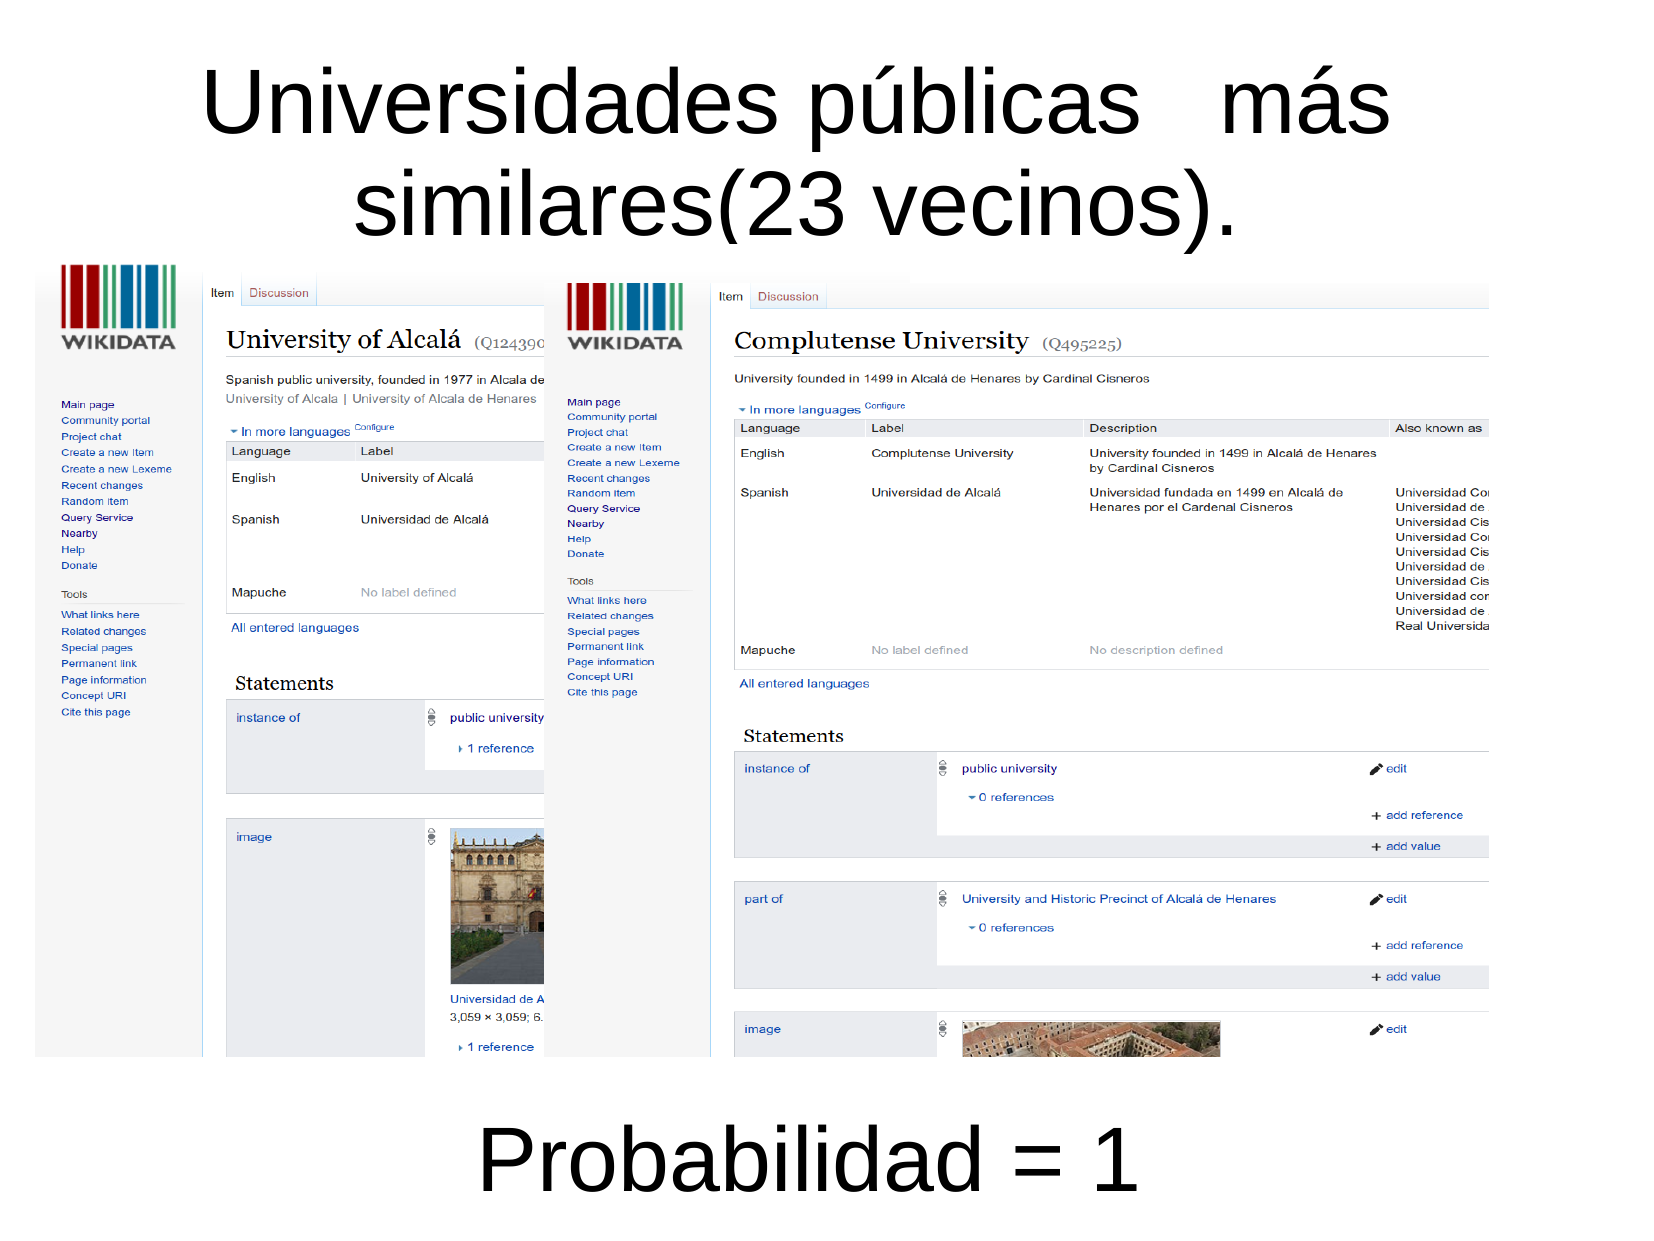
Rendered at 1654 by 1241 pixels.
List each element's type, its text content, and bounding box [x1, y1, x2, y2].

title Probabilidad = 1 [35, 1056, 1583, 1241]
picture [35, 244, 1489, 1056]
title Universidades públicas más similares(23 vecinos). [23, 49, 1571, 257]
